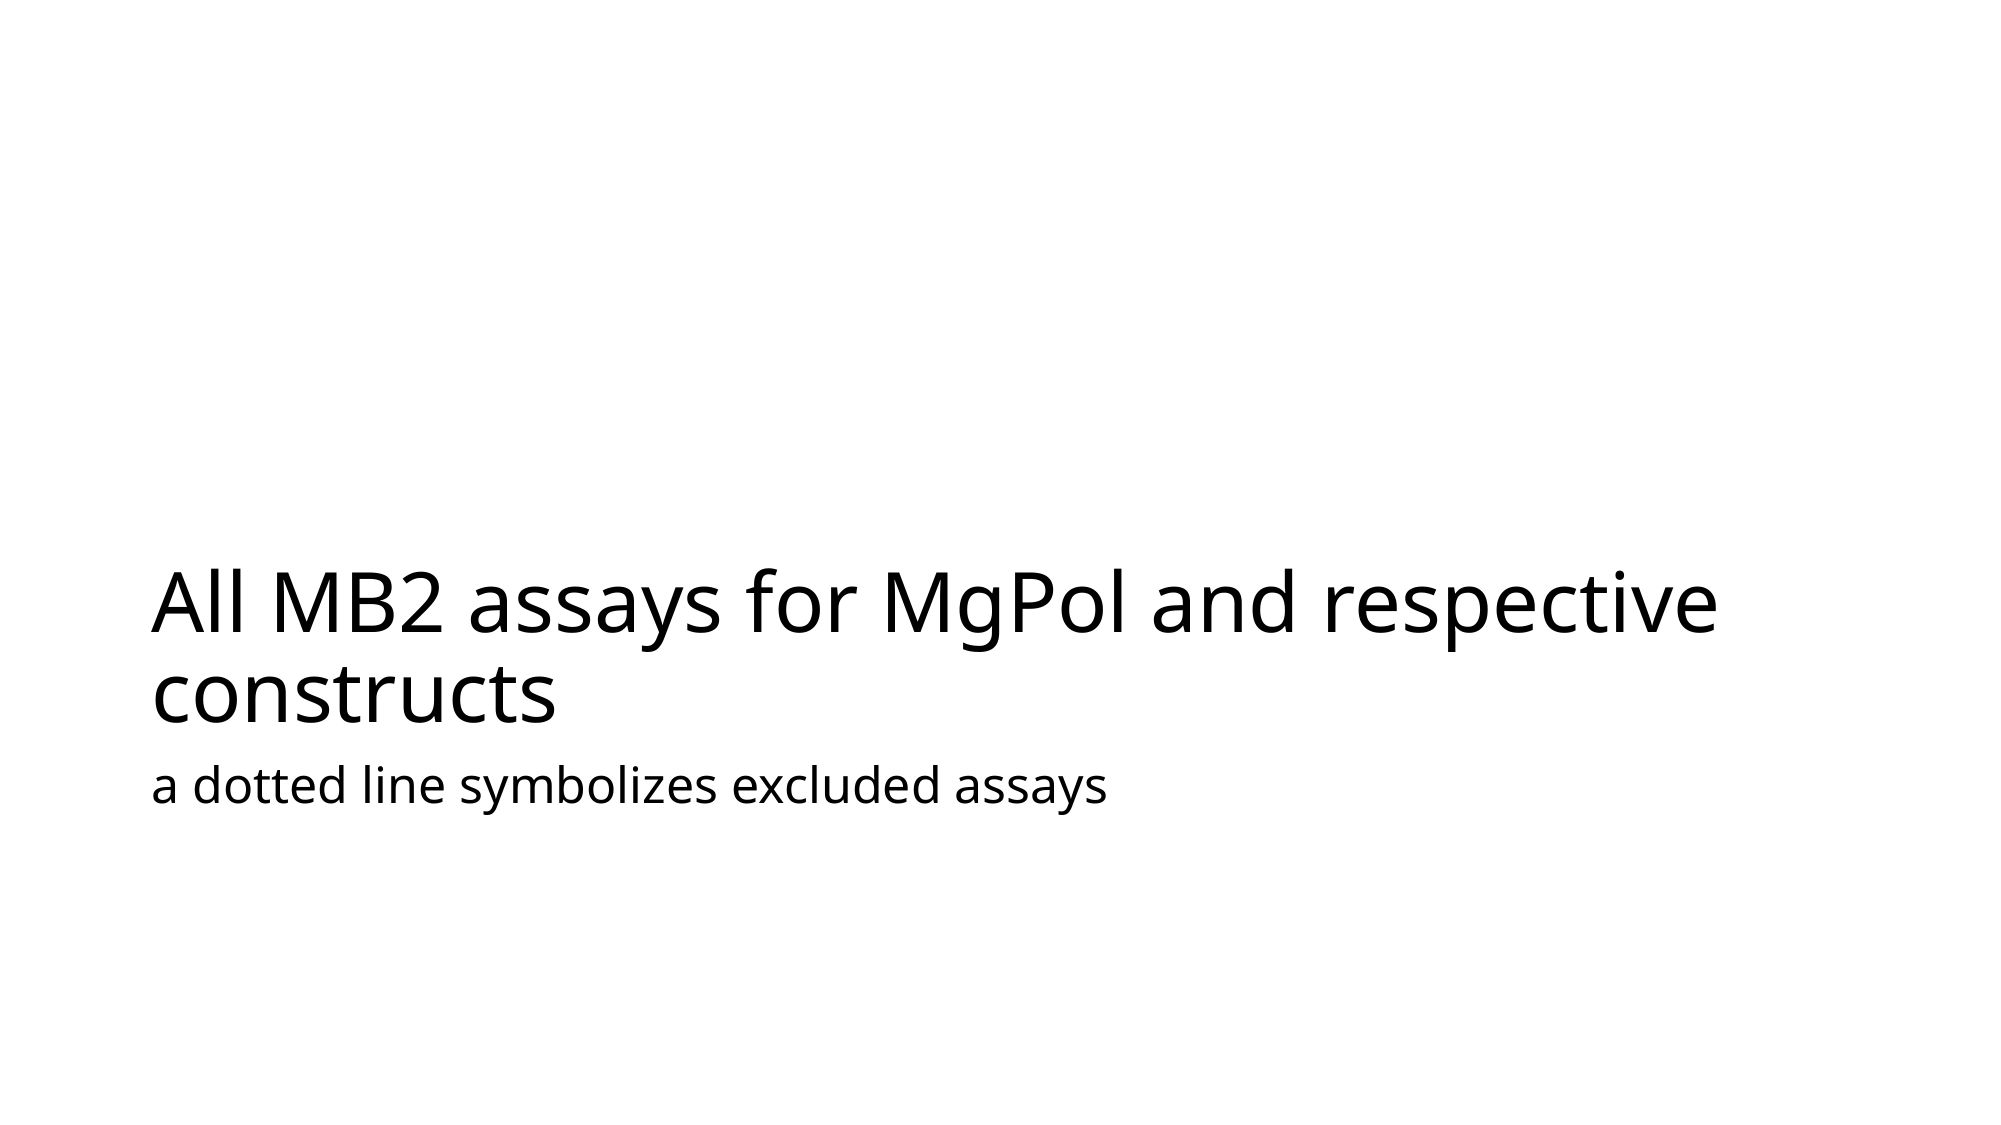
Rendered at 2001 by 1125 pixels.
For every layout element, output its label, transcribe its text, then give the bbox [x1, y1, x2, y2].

list a dotted line symbolizes excluded assays [136, 752, 1862, 999]
title All MB2 assays for MgPol and respective constructs [136, 280, 1862, 749]
